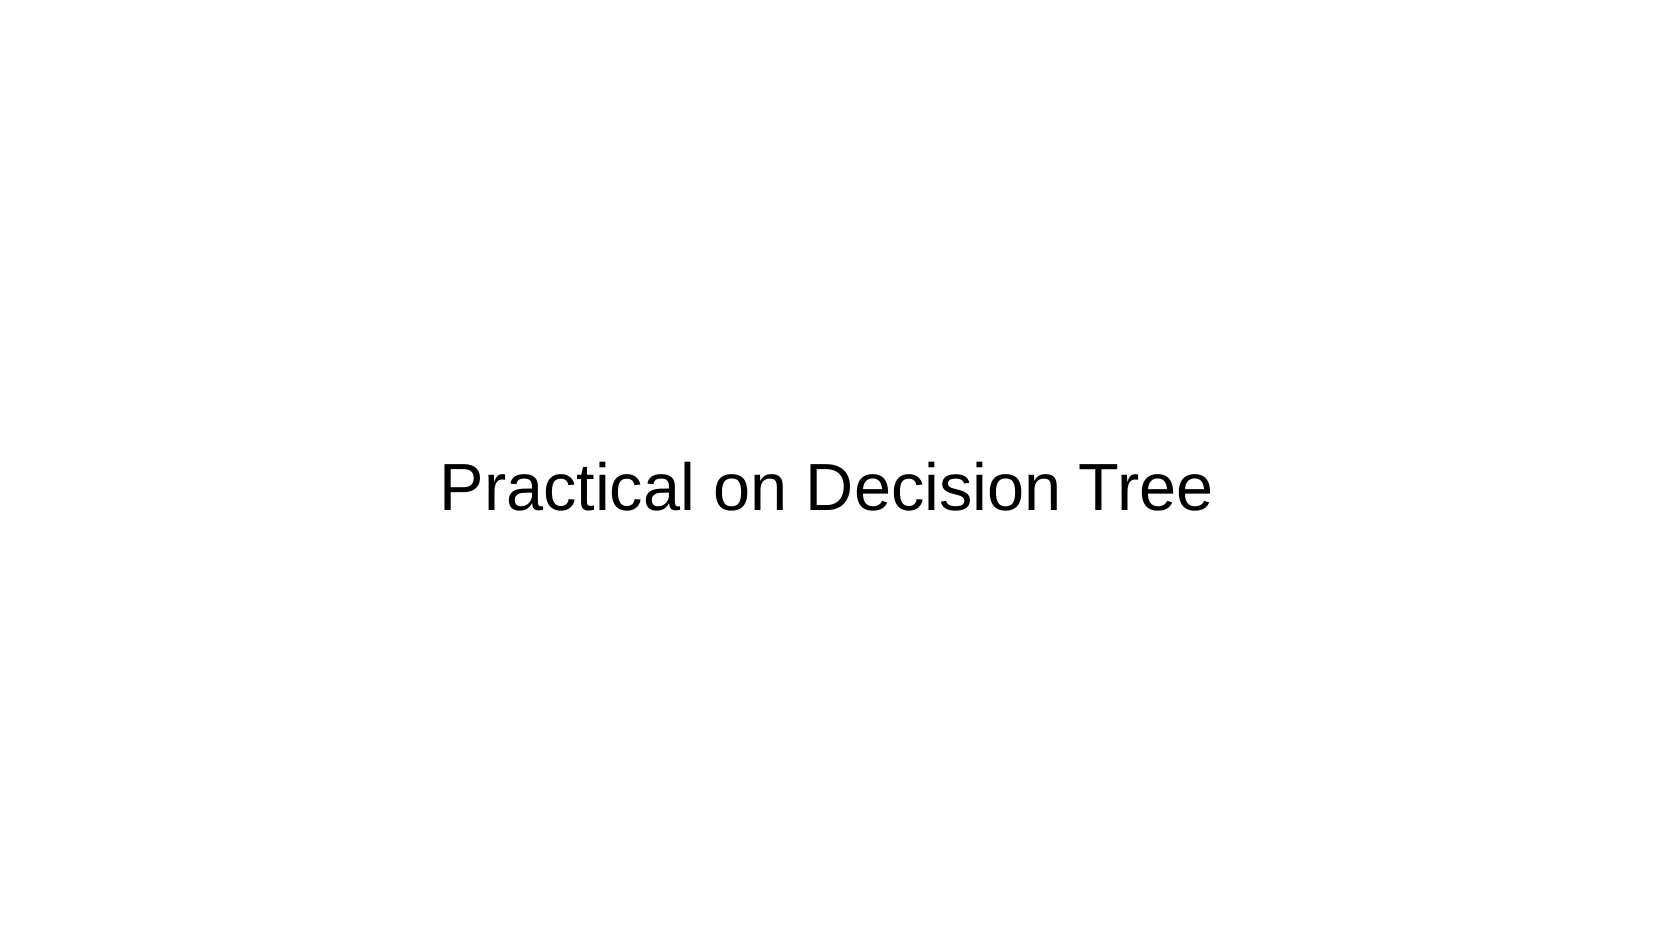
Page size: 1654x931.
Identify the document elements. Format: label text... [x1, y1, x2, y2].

subtitle Practical on Decision Tree [82, 217, 1571, 758]
